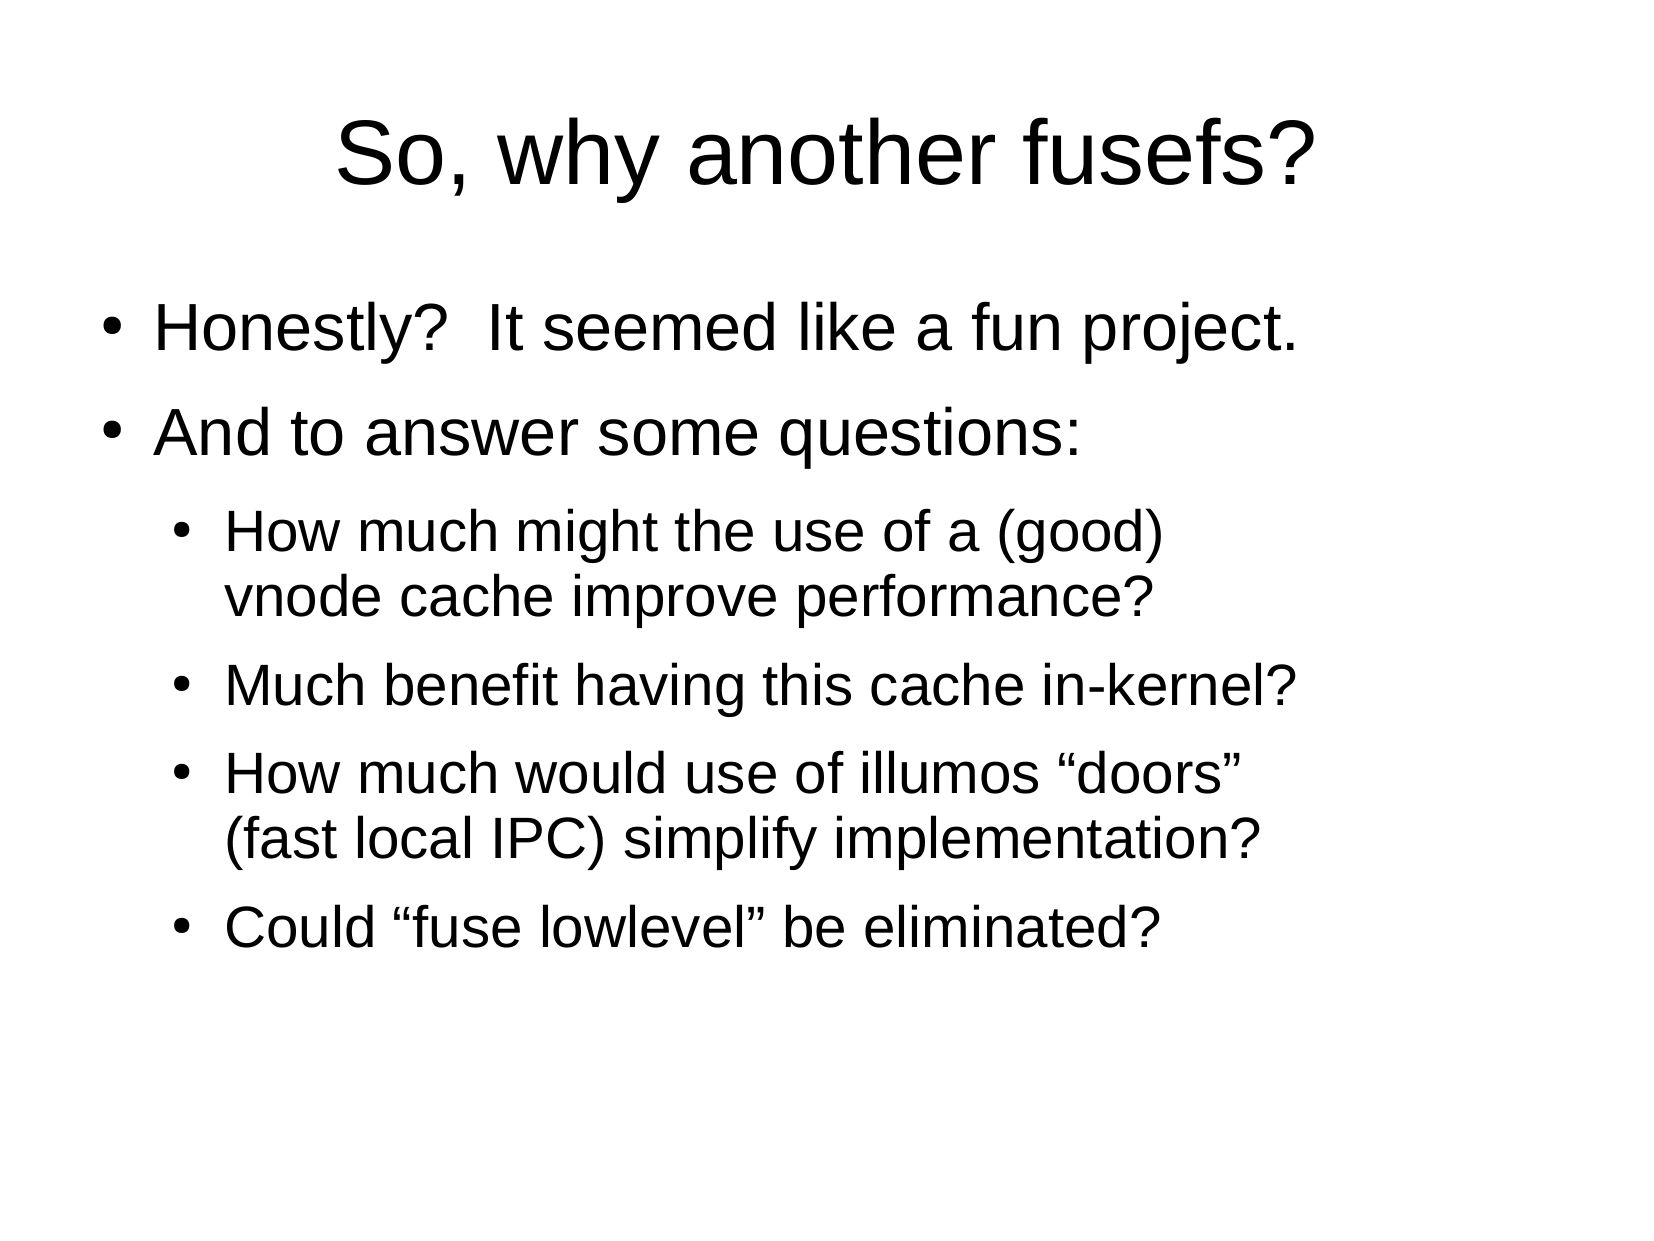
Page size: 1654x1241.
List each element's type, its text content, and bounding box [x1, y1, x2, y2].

list Honestly? It seemed like a fun project. And to answer some questions: How much might the use of a (good) vnode cache improve performance? Much benefit having this cache in-kernel? How much would use of illumos “doors” (fast local IPC) simplify implementation? Could “fuse lowlevel” be eliminated? [82, 290, 1571, 1109]
title So, why another fusefs? [82, 49, 1571, 257]
